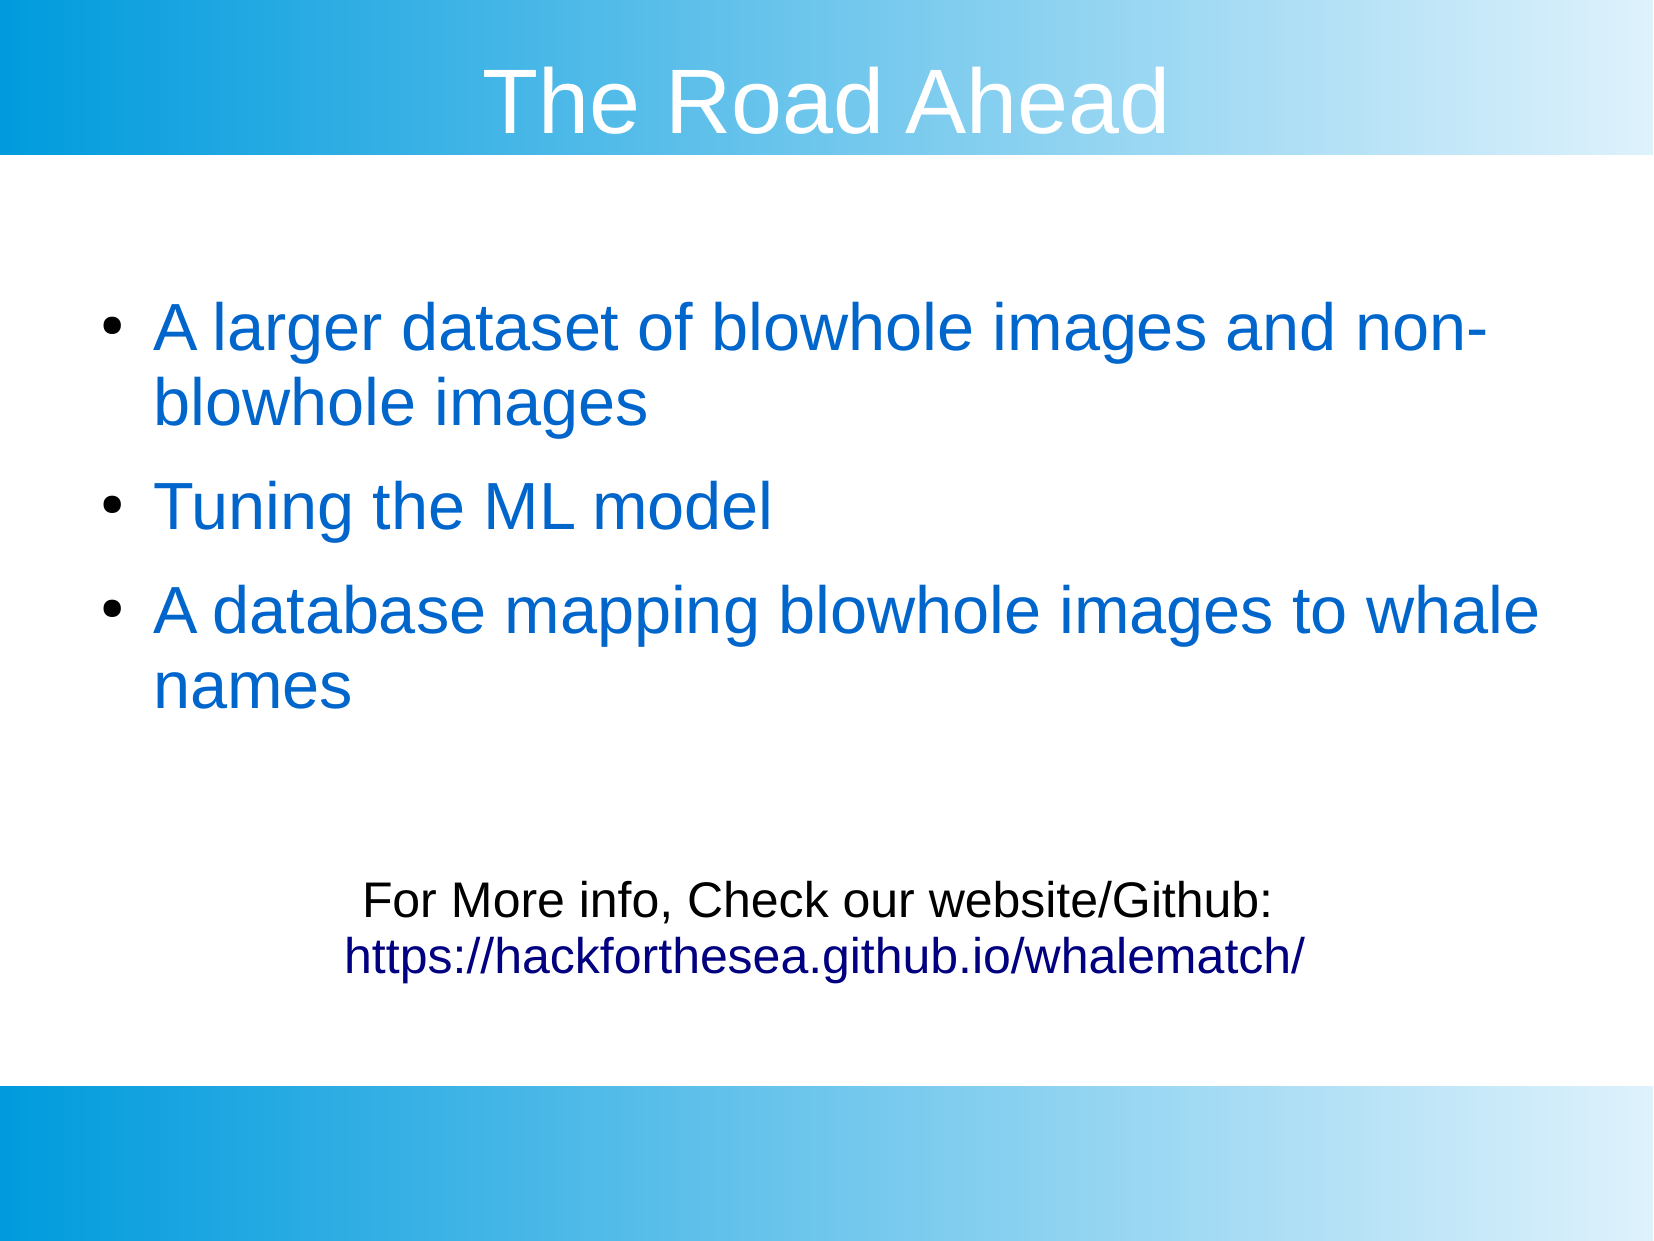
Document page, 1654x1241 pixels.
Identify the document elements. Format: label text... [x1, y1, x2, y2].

title The Road Ahead [82, 49, 1571, 155]
text_box For More info, Check our website/Github: https://hackforthesea.github.io/whalematch/ [240, 865, 1411, 1010]
list A larger dataset of blowhole images and non-blowhole images Tuning the ML model A database mapping blowhole images to whale names [82, 290, 1571, 1010]
